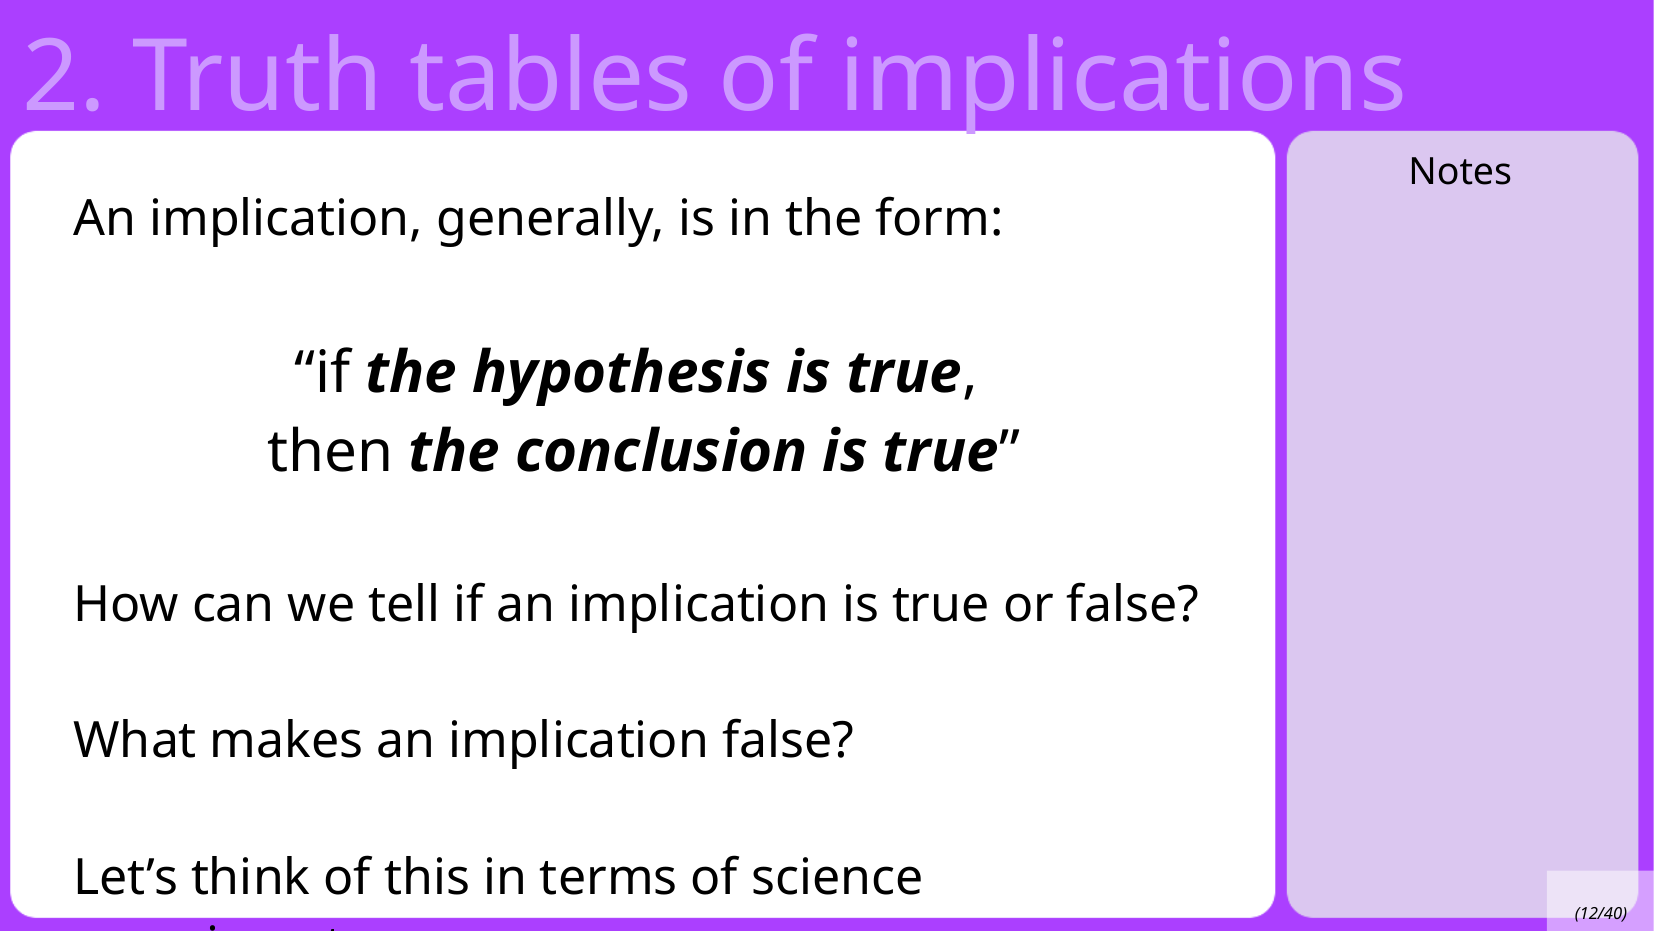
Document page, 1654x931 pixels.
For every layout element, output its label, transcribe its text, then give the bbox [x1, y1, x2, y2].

text_box (<number>/40) [1546, 877, 1654, 931]
text_box Notes [1546, 870, 1654, 877]
text_box An implication, generally, is in the form: “if the hypothesis is true, then the conclusion is true” How can we tell if an implication is true or false? What makes an implication false? Let’s think of this in terms of science experiments. [73, 182, 1215, 780]
text_box Notes [1290, 141, 1631, 199]
picture [0, 0, 1654, 931]
title 2. Truth tables of implications [22, 13, 1511, 130]
